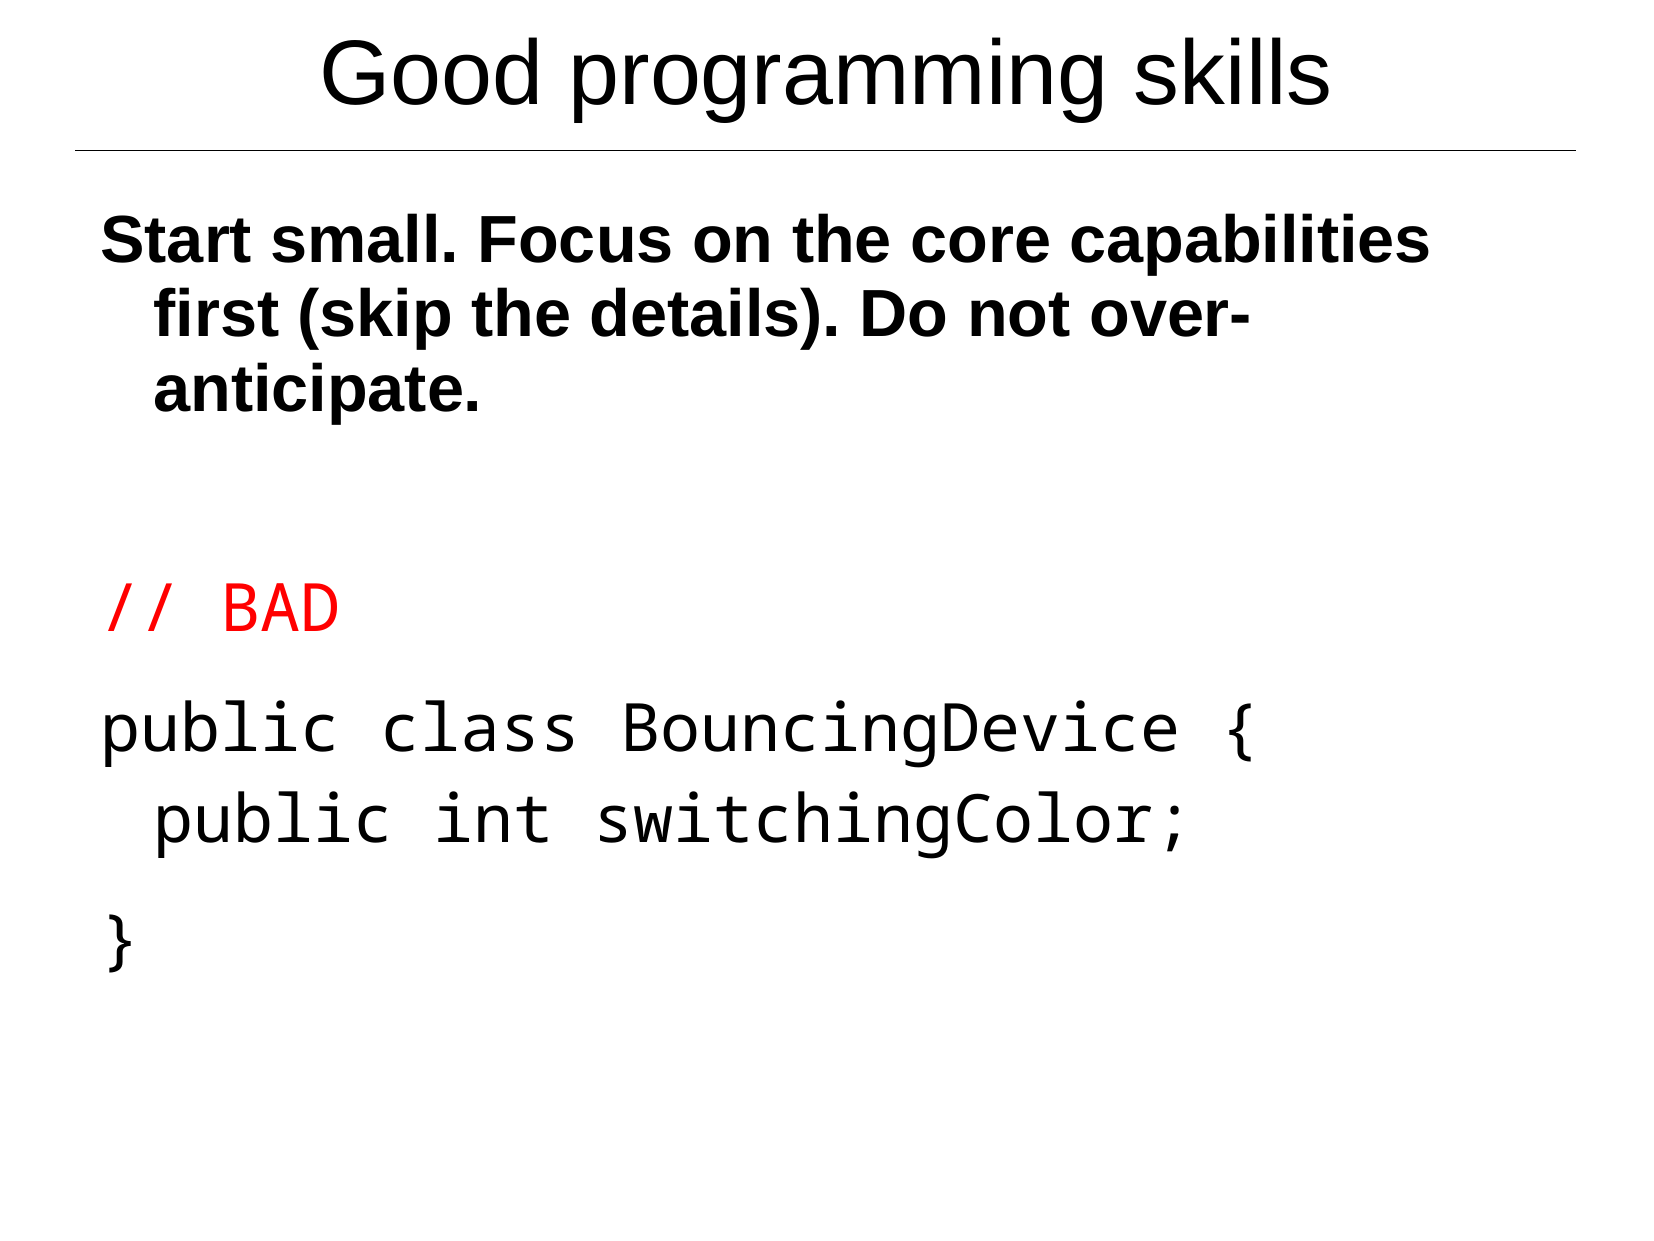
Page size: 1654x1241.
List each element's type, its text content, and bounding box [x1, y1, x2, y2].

list Start small. Focus on the core capabilities first (skip the details). Do not over-anticipate. // BAD public class BouncingDevice { public int switchingColor; } [82, 201, 1571, 1189]
title Good programming skills [82, 3, 1571, 143]
